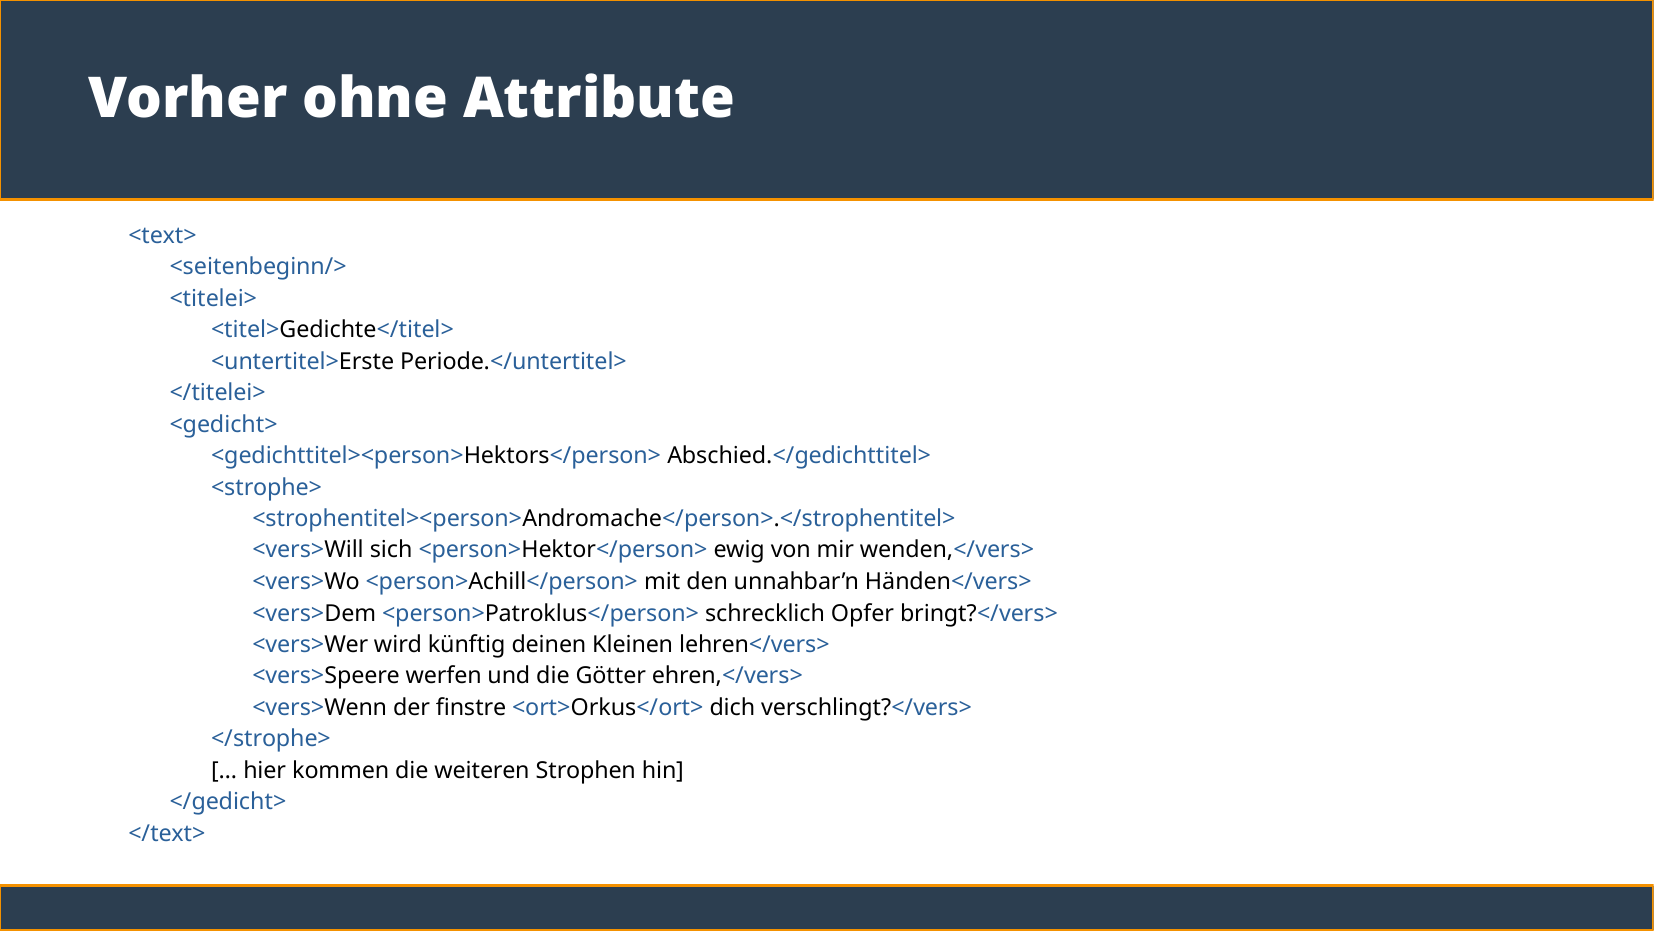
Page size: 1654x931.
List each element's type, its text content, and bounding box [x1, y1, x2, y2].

list <text> <seitenbeginn/> <titelei> <titel>Gedichte</titel> <untertitel>Erste Periode.</untertitel> </titelei> <gedicht> <gedichttitel><person>Hektors</person> Abschied.</gedichttitel> <strophe> <strophentitel><person>Andromache</person>.</strophentitel> <vers>Will sich <person>Hektor</person> ewig von mir wenden,</vers> <vers>Wo <person>Achill</person> mit den unnahbar’n Händen</vers> <vers>Dem <person>Patroklus</person> schrecklich Opfer bringt?</vers> <vers>Wer wird künftig deinen Kleinen lehren</vers> <vers>Speere werfen und die Götter ehren,</vers> <vers>Wenn der finstre <ort>Orkus</ort> dich verschlingt?</vers> </strophe> [… hier kommen die weiteren Strophen hin] </gedicht> </text> [88, 218, 1565, 869]
title Vorher ohne Attribute [88, 14, 1565, 178]
